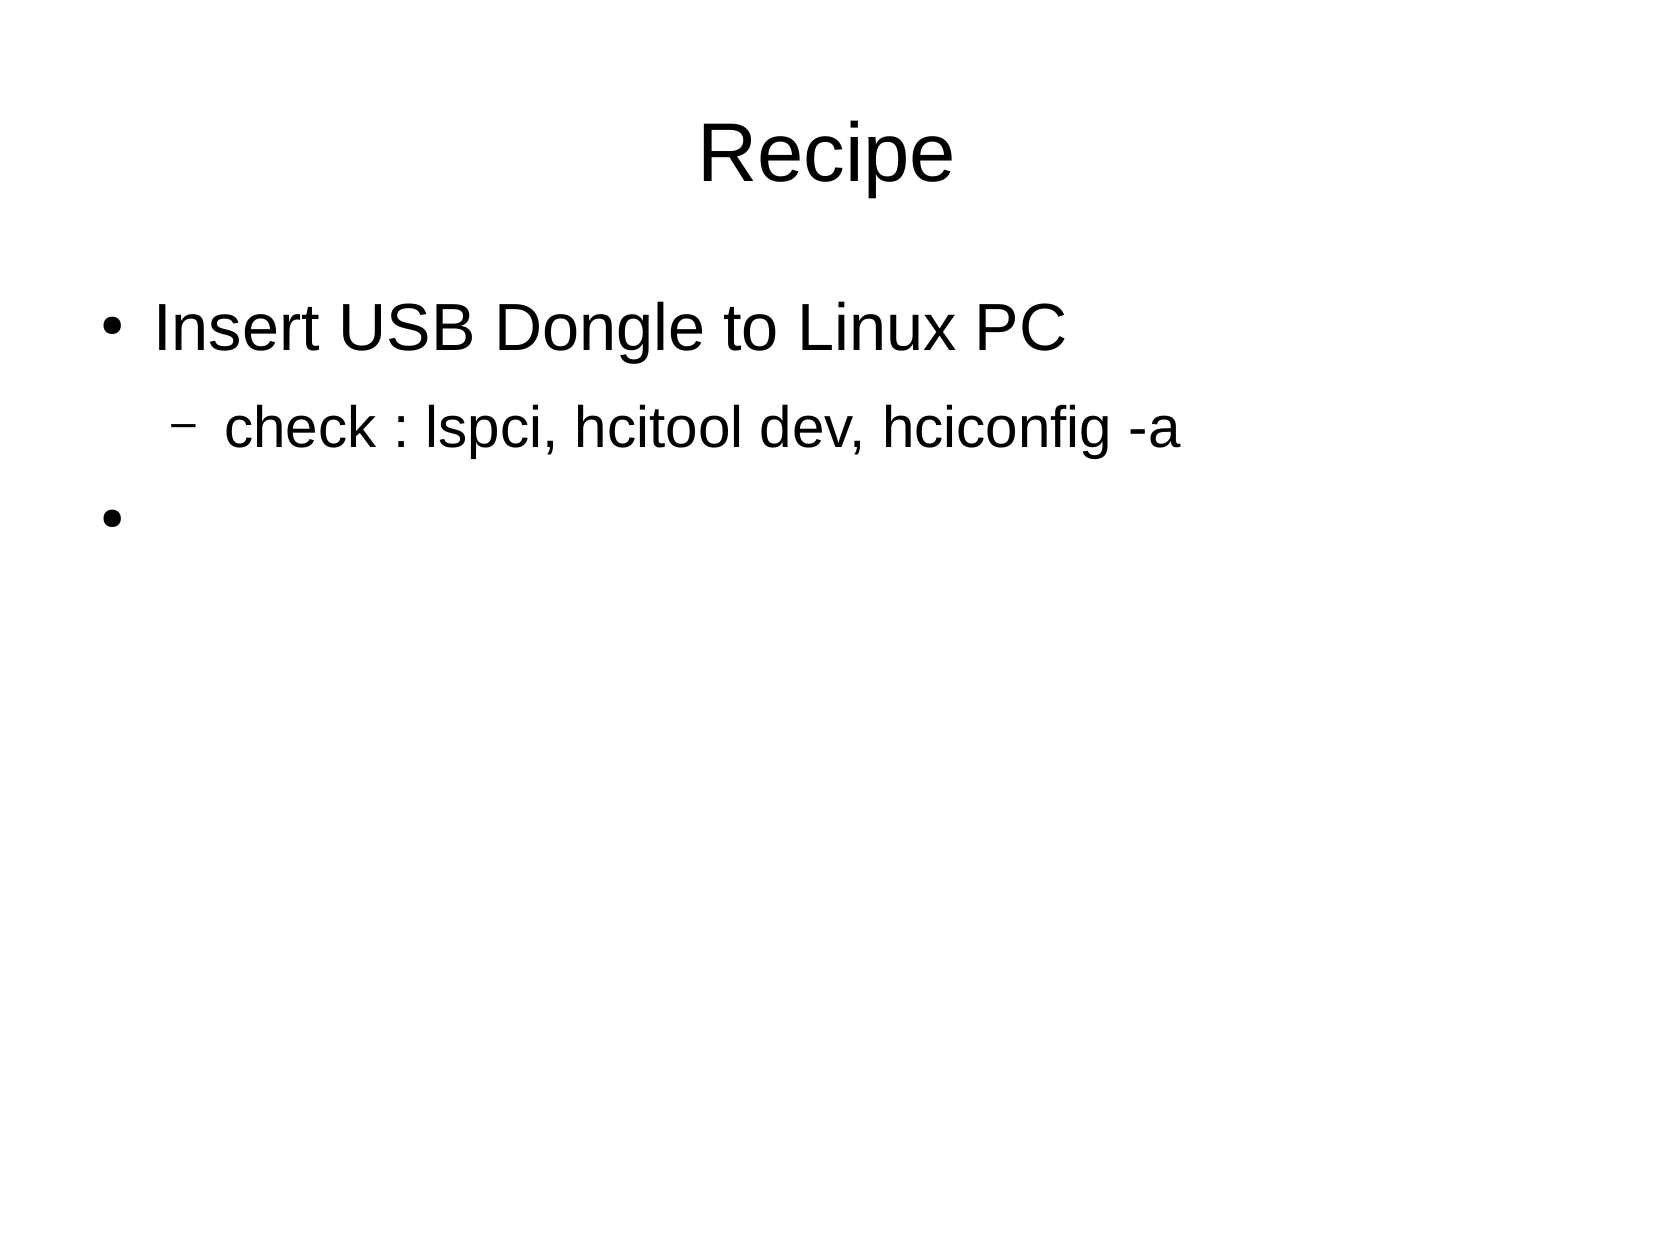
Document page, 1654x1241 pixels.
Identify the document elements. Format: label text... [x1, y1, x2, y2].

title Recipe [82, 49, 1571, 257]
list Insert USB Dongle to Linux PC check : lspci, hcitool dev, hciconfig -a [82, 290, 1538, 1010]
